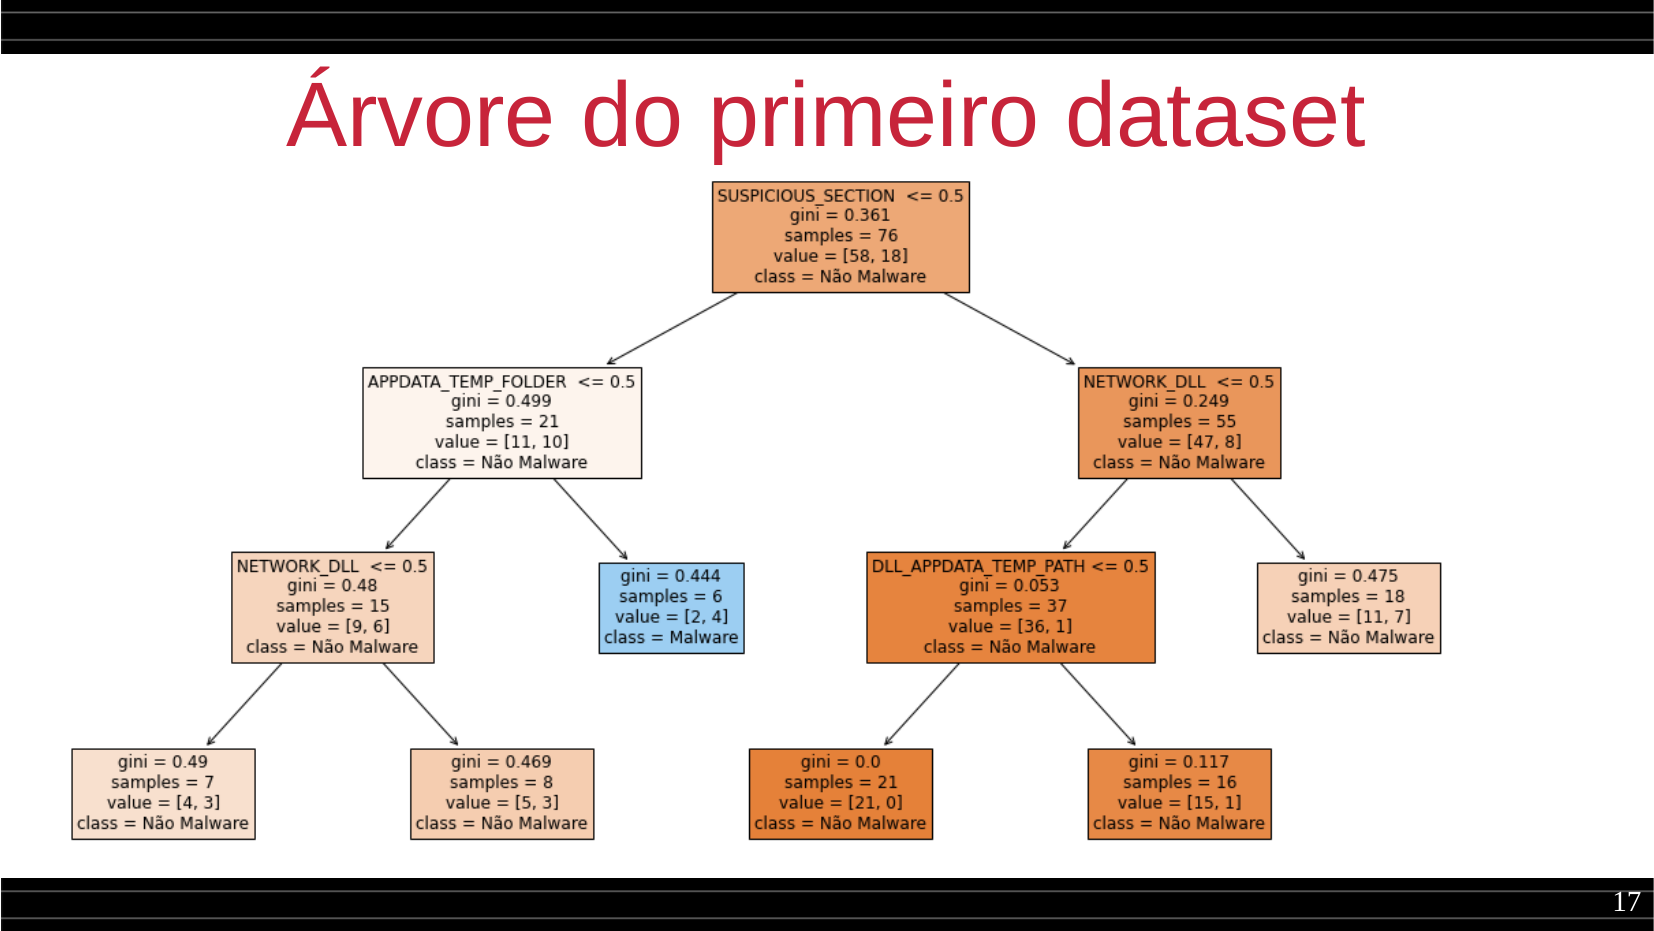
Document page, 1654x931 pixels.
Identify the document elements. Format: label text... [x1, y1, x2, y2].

title Árvore do primeiro dataset [82, 47, 1571, 183]
picture [1, 0, 1654, 54]
picture [47, 139, 1630, 873]
picture [1, 878, 1654, 931]
